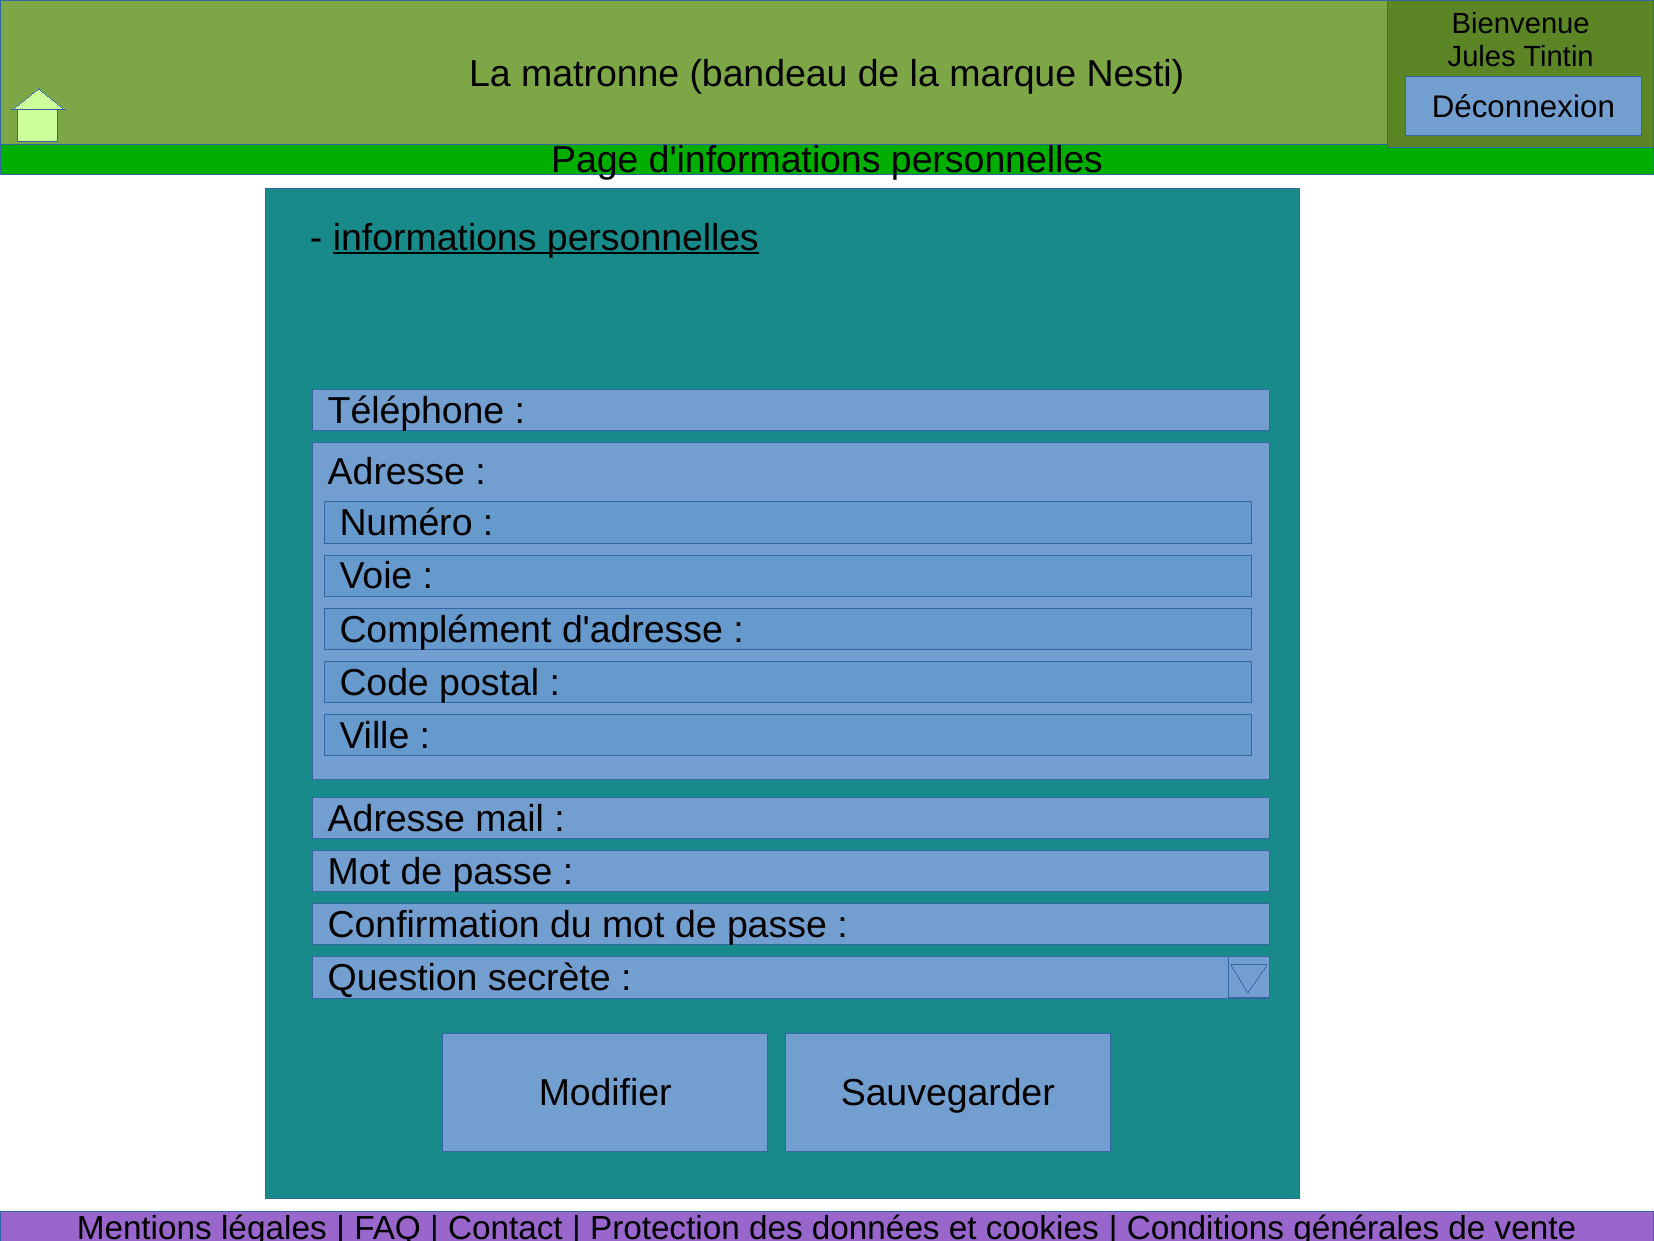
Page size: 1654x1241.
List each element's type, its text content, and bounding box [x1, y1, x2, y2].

text_box Numéro : [324, 501, 1252, 544]
text_box Mot de passe : [312, 850, 1270, 892]
text_box Adresse : [312, 442, 1270, 780]
text_box Déconnexion [1405, 76, 1642, 136]
text_box Voie : [324, 555, 1252, 597]
text_box Mentions légales | FAQ | Contact | Protection des données et cookies | Conditions générales de vente [0, 1211, 1654, 1241]
text_box Téléphone : [312, 389, 1270, 431]
text_box Complément d'adresse : [324, 608, 1252, 650]
text_box La matronne (bandeau de la marque Nesti) [0, 0, 1387, 144]
text_box [11, 88, 66, 142]
text_box Sauvegarder [785, 1033, 1111, 1152]
text_box - informations personnelles [295, 208, 916, 304]
text_box Modifier [442, 1033, 768, 1152]
text_box Confirmation du mot de passe : [312, 903, 1270, 945]
text_box [265, 188, 1300, 1199]
text_box Question secrète : [312, 956, 1270, 999]
text_box Adresse mail : [312, 797, 1270, 839]
text_box Bienvenue Jules Tintin [1387, 0, 1654, 148]
text_box Code postal : [324, 661, 1252, 703]
text_box Ville : [324, 714, 1252, 756]
text_box Page d'informations personnelles [0, 144, 1654, 175]
